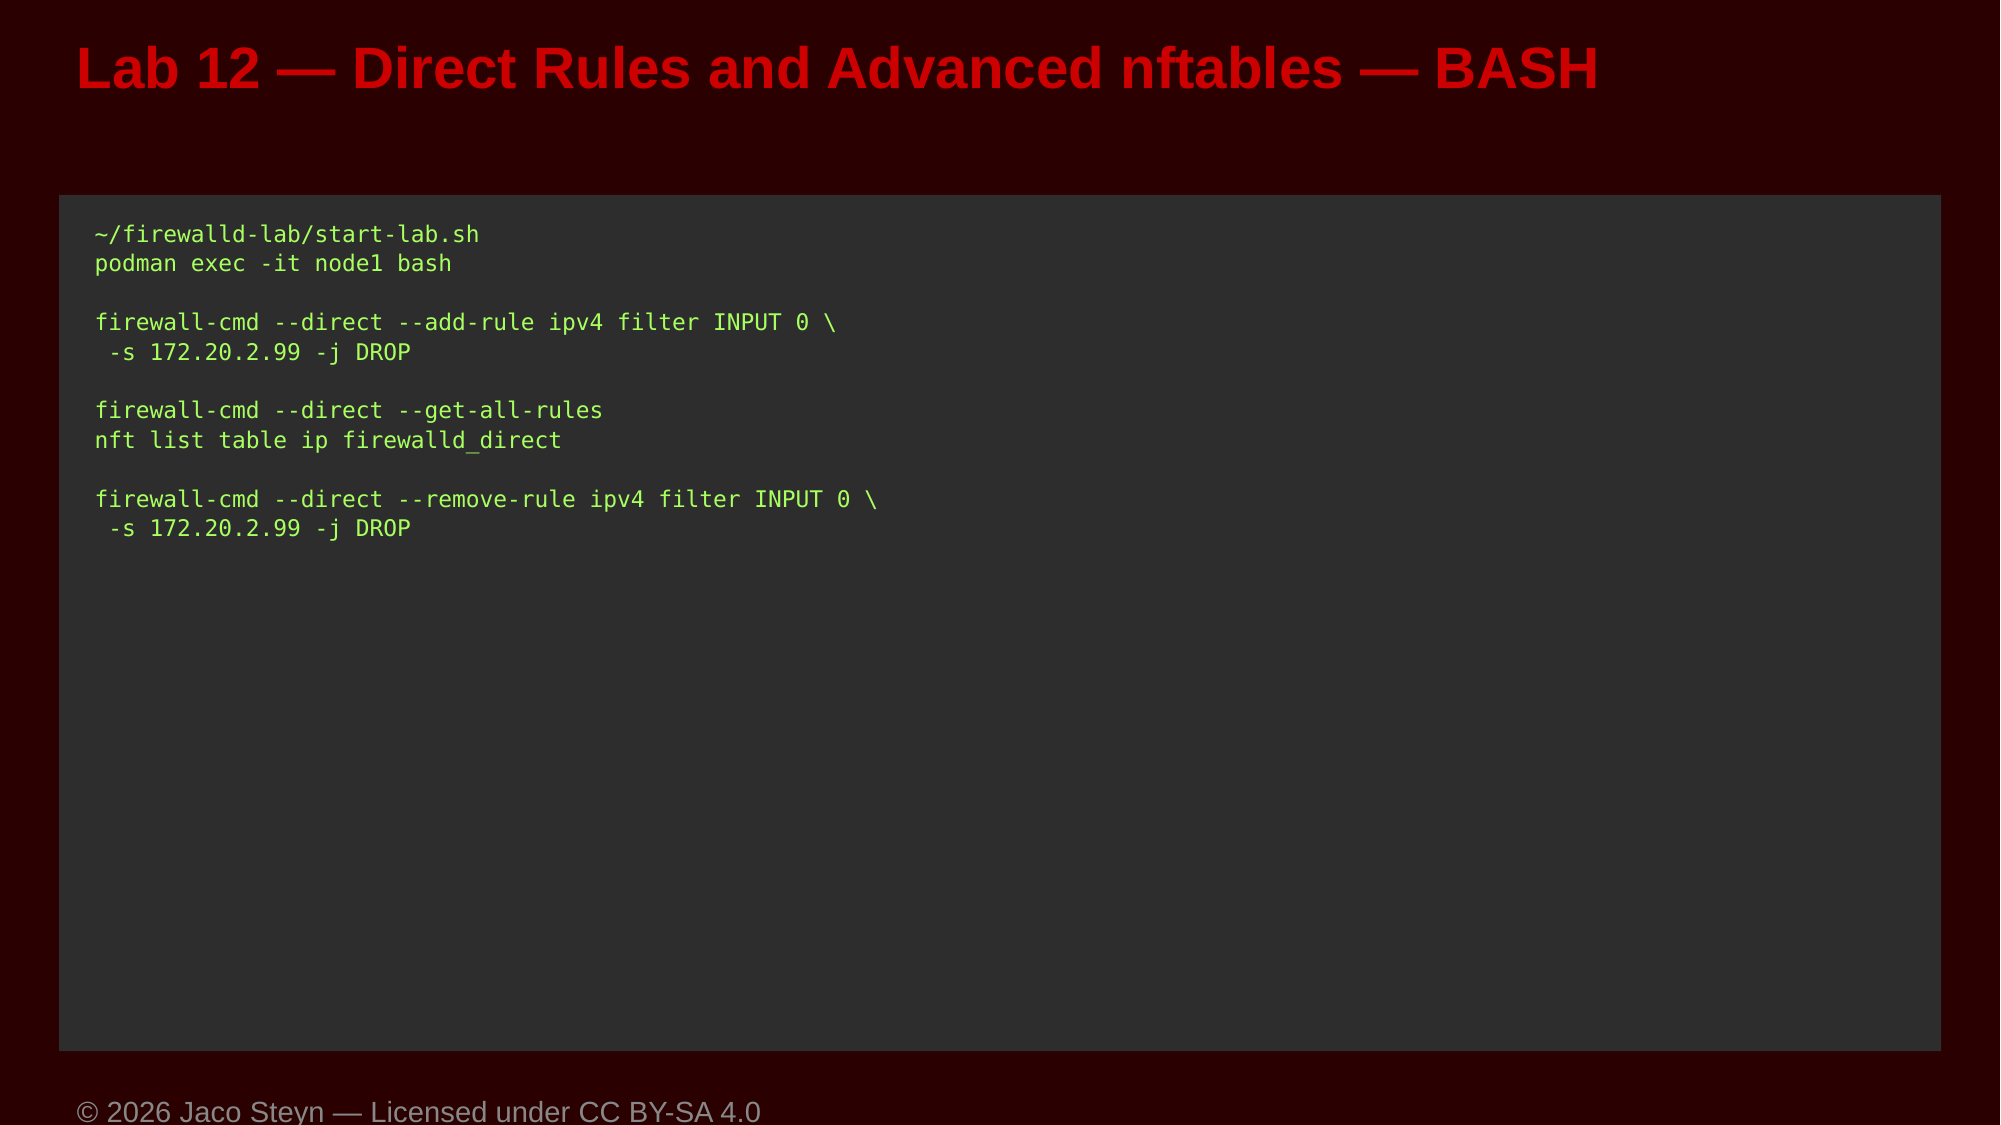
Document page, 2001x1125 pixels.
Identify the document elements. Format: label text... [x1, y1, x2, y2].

text_box © 2026 Jaco Steyn — Licensed under CC BY-SA 4.0 [59, 1083, 1942, 1120]
text_box ~/firewalld-lab/start-lab.sh podman exec -it node1 bash firewall-cmd --direct --add-rule ipv4 filter INPUT 0 \ -s 172.20.2.99 -j DROP firewall-cmd --direct --get-all-rules nft list table ip firewalld_direct firewall-cmd --direct --remove-rule ipv4 filter INPUT 0 \ -s 172.20.2.99 -j DROP [59, 194, 1942, 1052]
text_box Lab 12 — Direct Rules and Advanced nftables — BASH [59, 23, 1942, 178]
